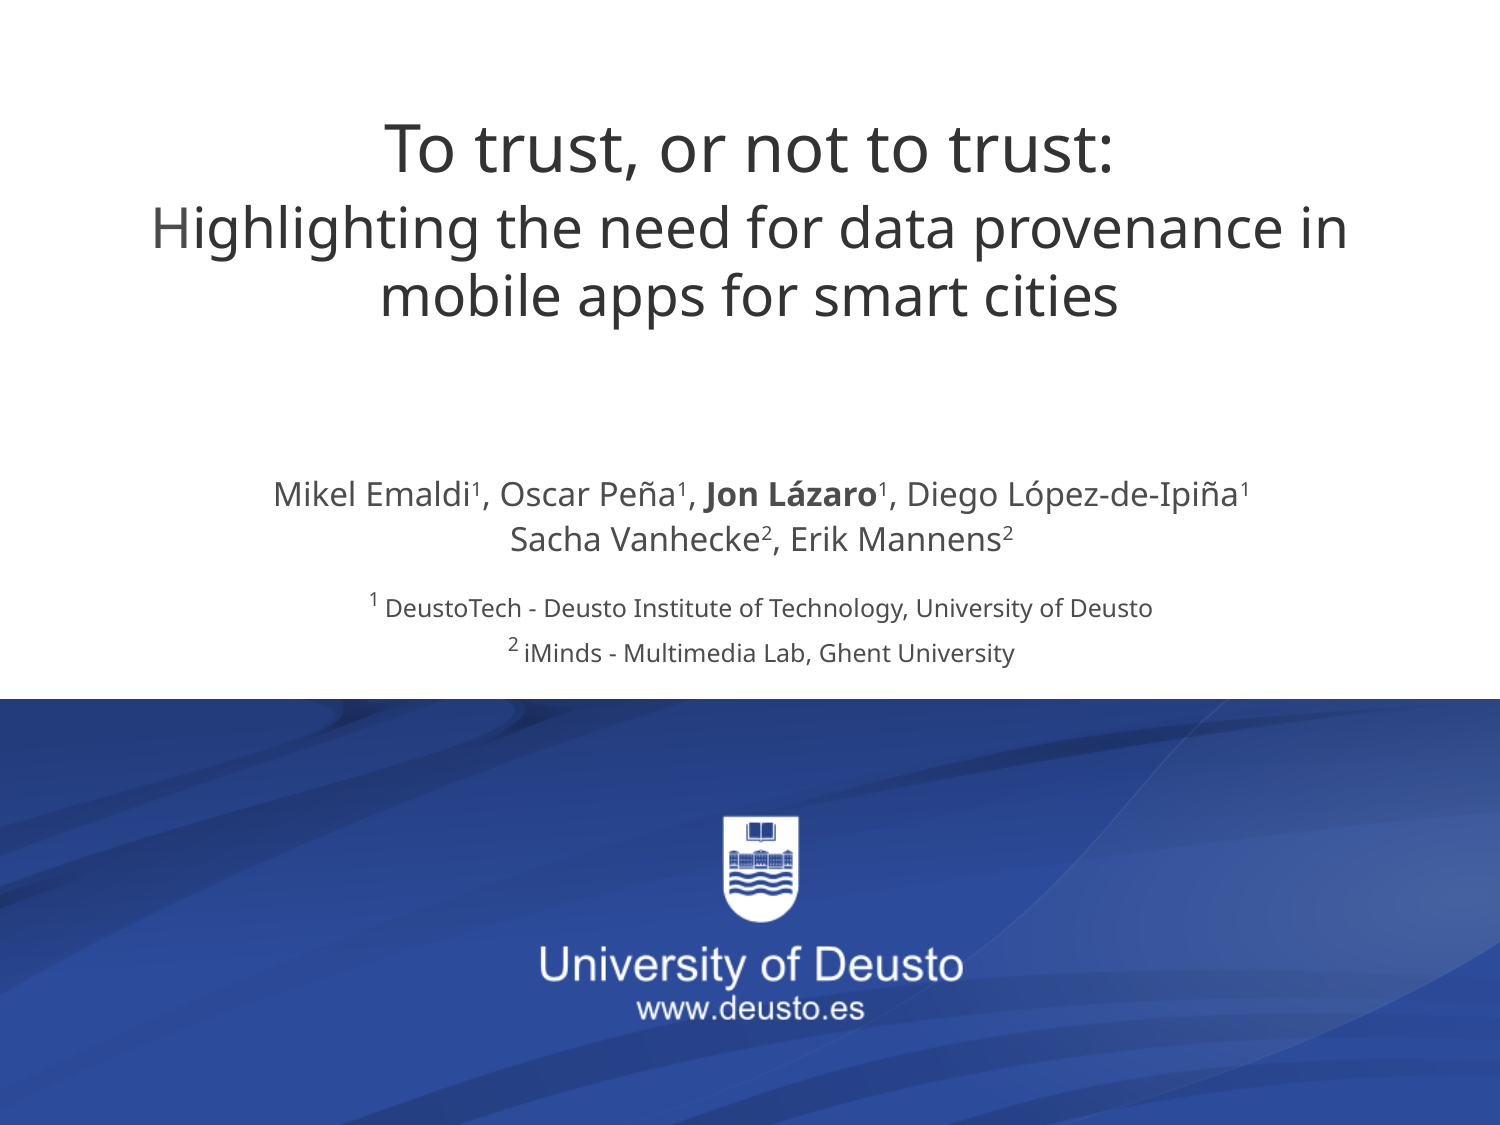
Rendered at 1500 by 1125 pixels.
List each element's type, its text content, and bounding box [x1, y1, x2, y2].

title To trust, or not to trust: [75, 98, 1425, 286]
picture [0, 699, 1500, 1125]
title Highlighting the need for data provenance in mobile apps for smart cities [112, 184, 1388, 339]
list Mikel Emaldi1, Oscar Peña1, Jon Lázaro1, Diego López-de-Ipiña1 Sacha Vanhecke2, Erik Mannens2 1 DeustoTech - Deusto Institute of Technology, University of Deusto 2 iMinds - Multimedia Lab, Ghent University [194, 379, 1329, 882]
